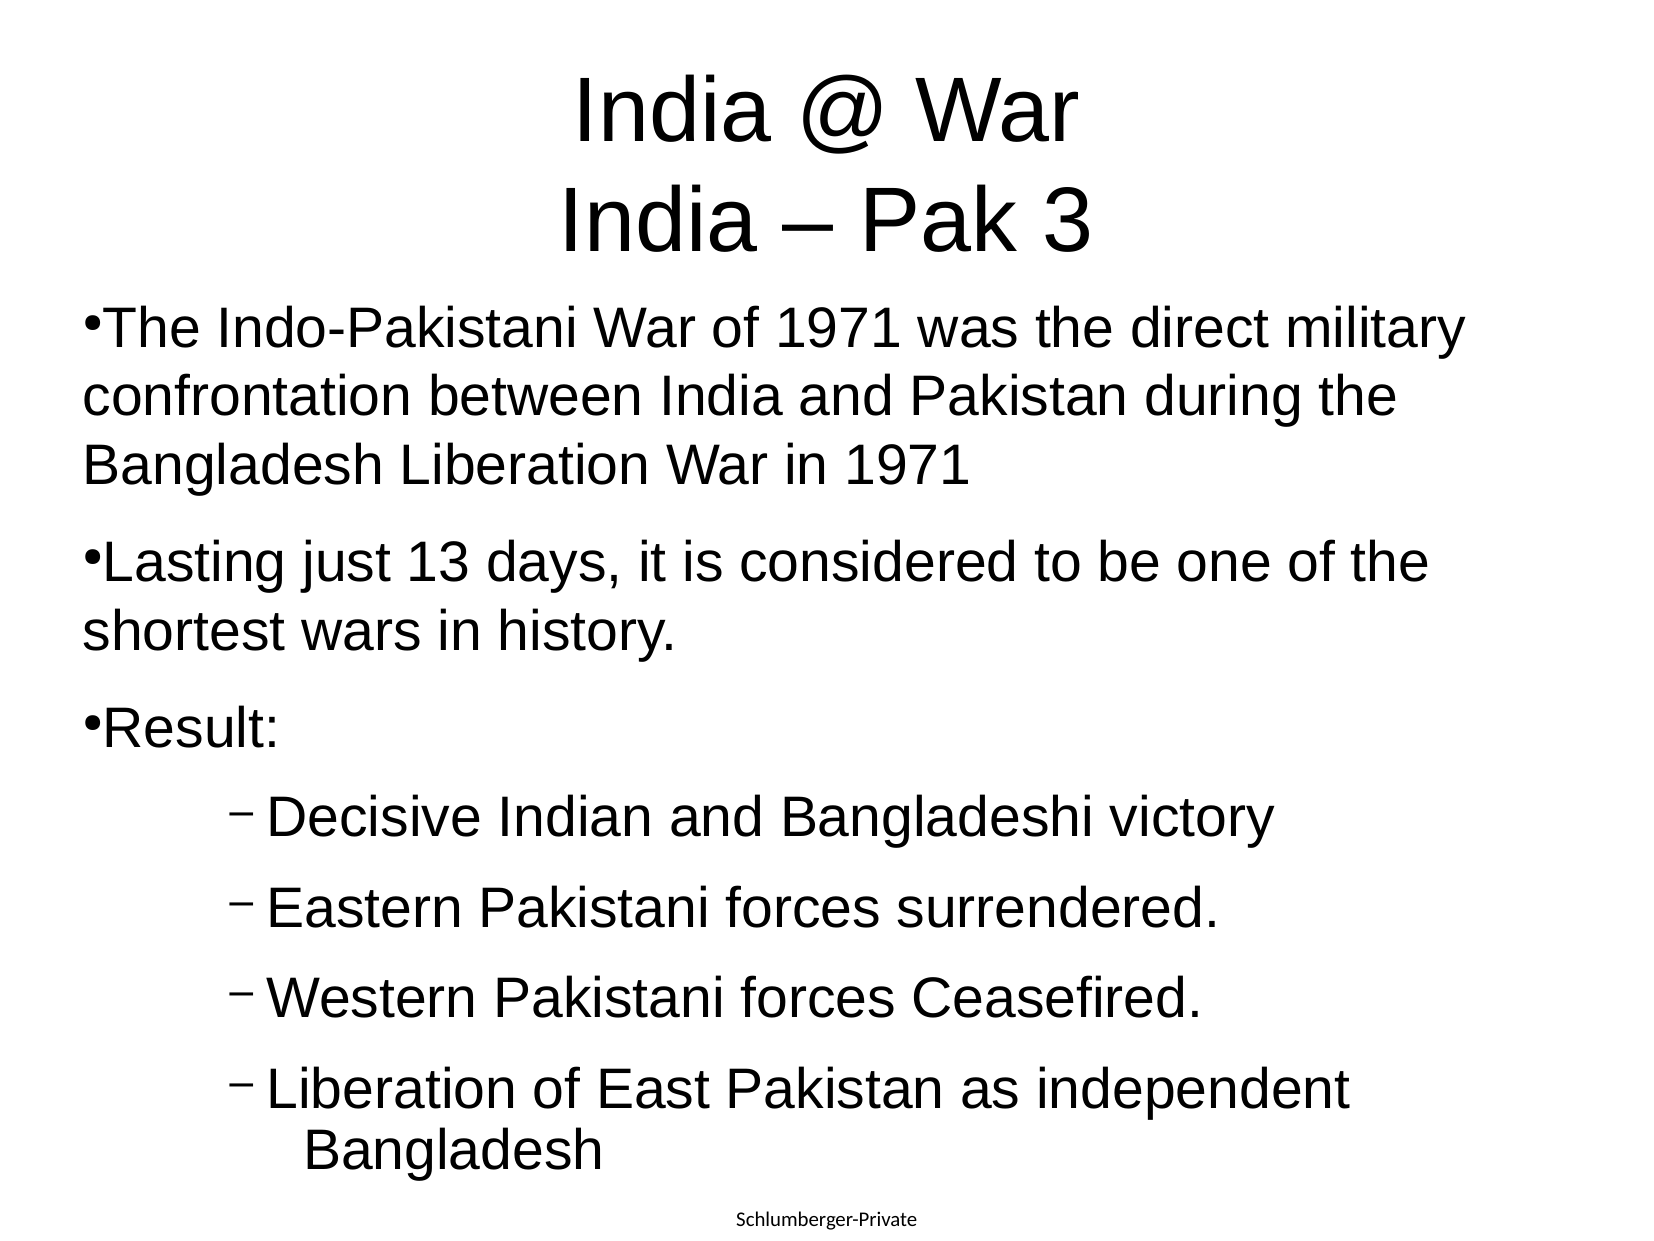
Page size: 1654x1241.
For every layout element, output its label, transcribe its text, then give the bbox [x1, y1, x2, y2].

list The Indo-Pakistani War of 1971 was the direct military confrontation between India and Pakistan during the Bangladesh Liberation War in 1971 Lasting just 13 days, it is considered to be one of the shortest wars in history. Result: Decisive Indian and Bangladeshi victory Eastern Pakistani forces surrendered. Western Pakistani forces Ceasefired. Liberation of East Pakistan as independent Bangladesh [82, 290, 1571, 1186]
title India @ War India – Pak 3 [82, 49, 1571, 257]
